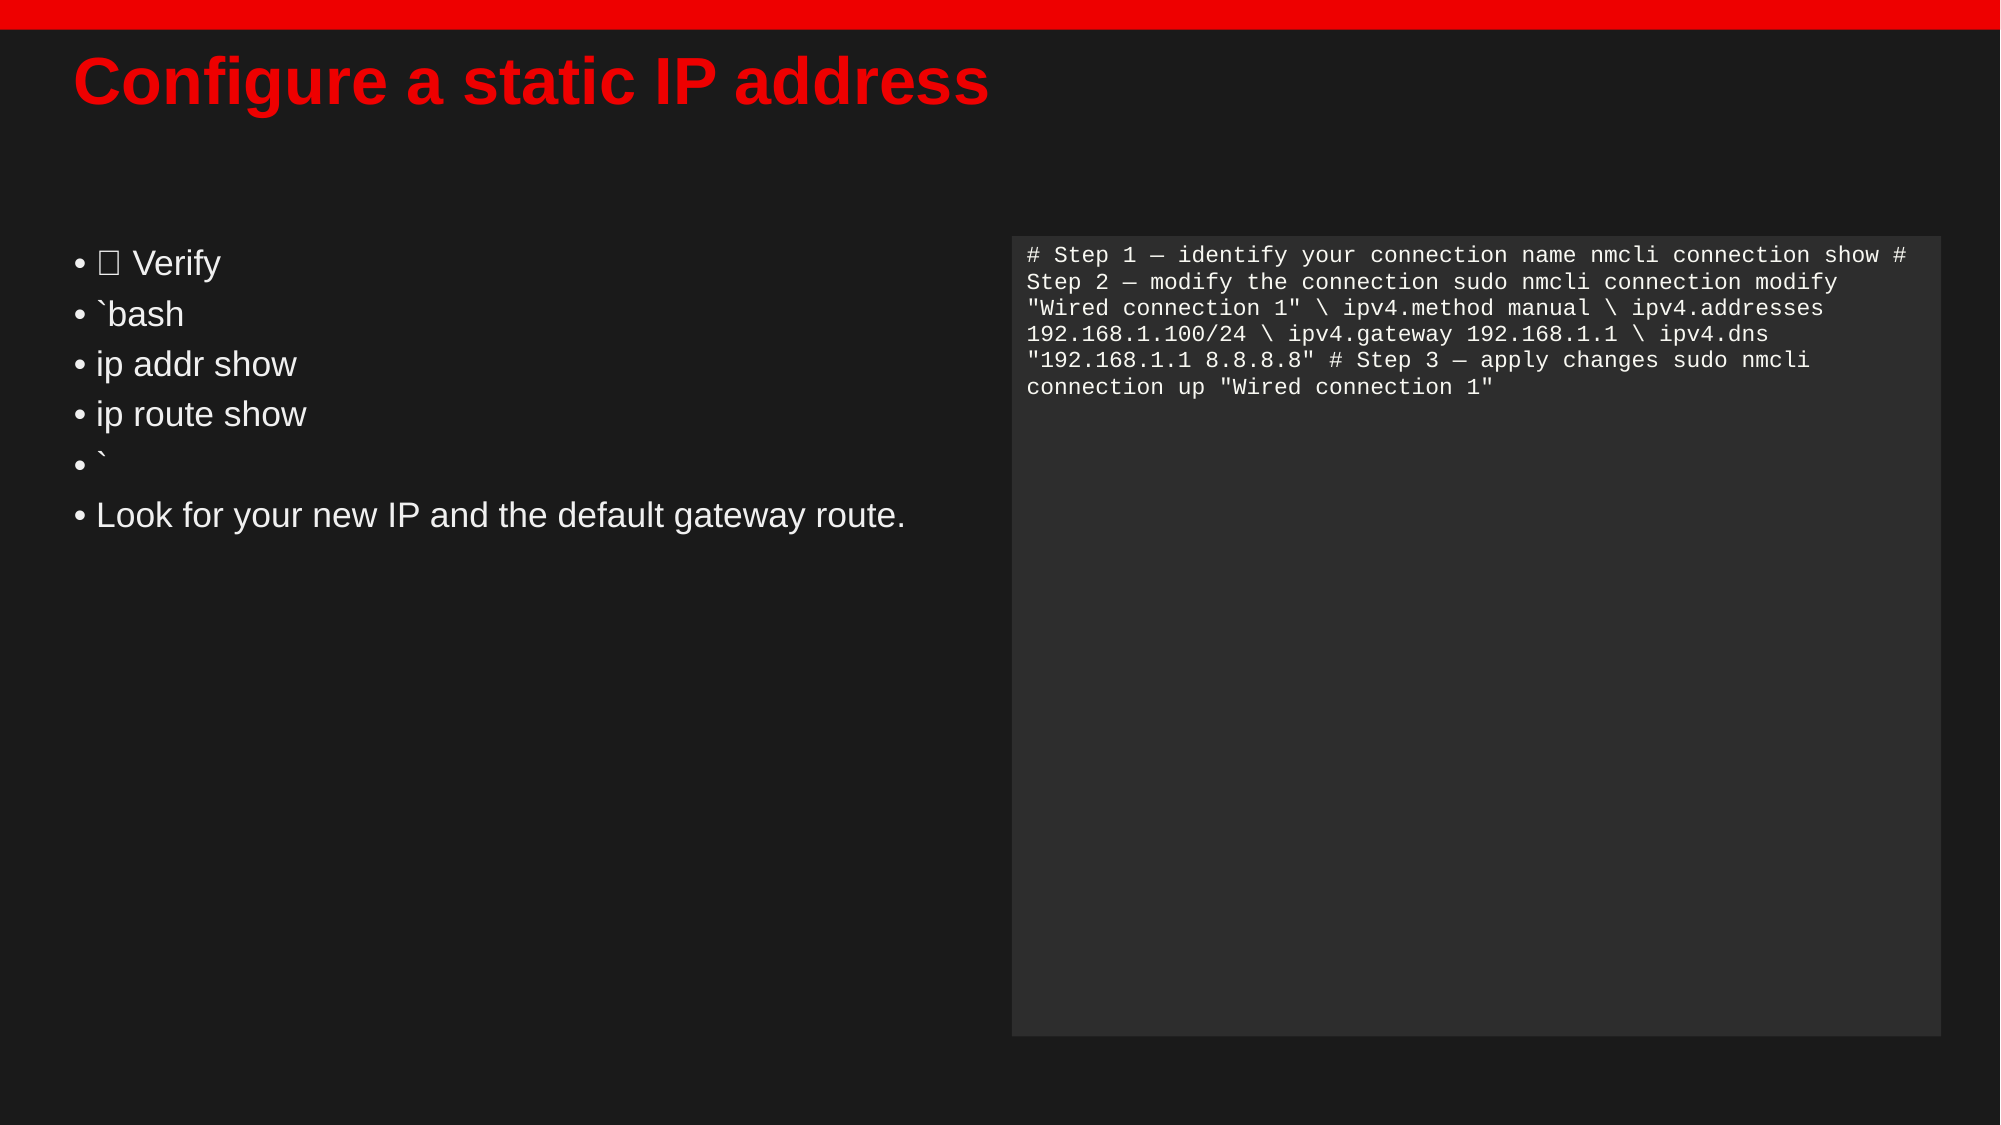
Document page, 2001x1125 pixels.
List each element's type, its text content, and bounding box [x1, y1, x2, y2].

text_box • ✅ Verify • `bash • ip addr show • ip route show • ` • Look for your new IP and the default gateway route. [59, 236, 989, 1037]
text_box Configure a static IP address [59, 36, 1942, 208]
text_box # Step 1 — identify your connection name nmcli connection show # Step 2 — modify the connection sudo nmcli connection modify "Wired connection 1" \ ipv4.method manual \ ipv4.addresses 192.168.1.100/24 \ ipv4.gateway 192.168.1.1 \ ipv4.dns "192.168.1.1 8.8.8.8" # Step 3 — apply changes sudo nmcli connection up "Wired connection 1" [1011, 236, 1942, 1037]
text_box [0, 0, 2001, 30]
